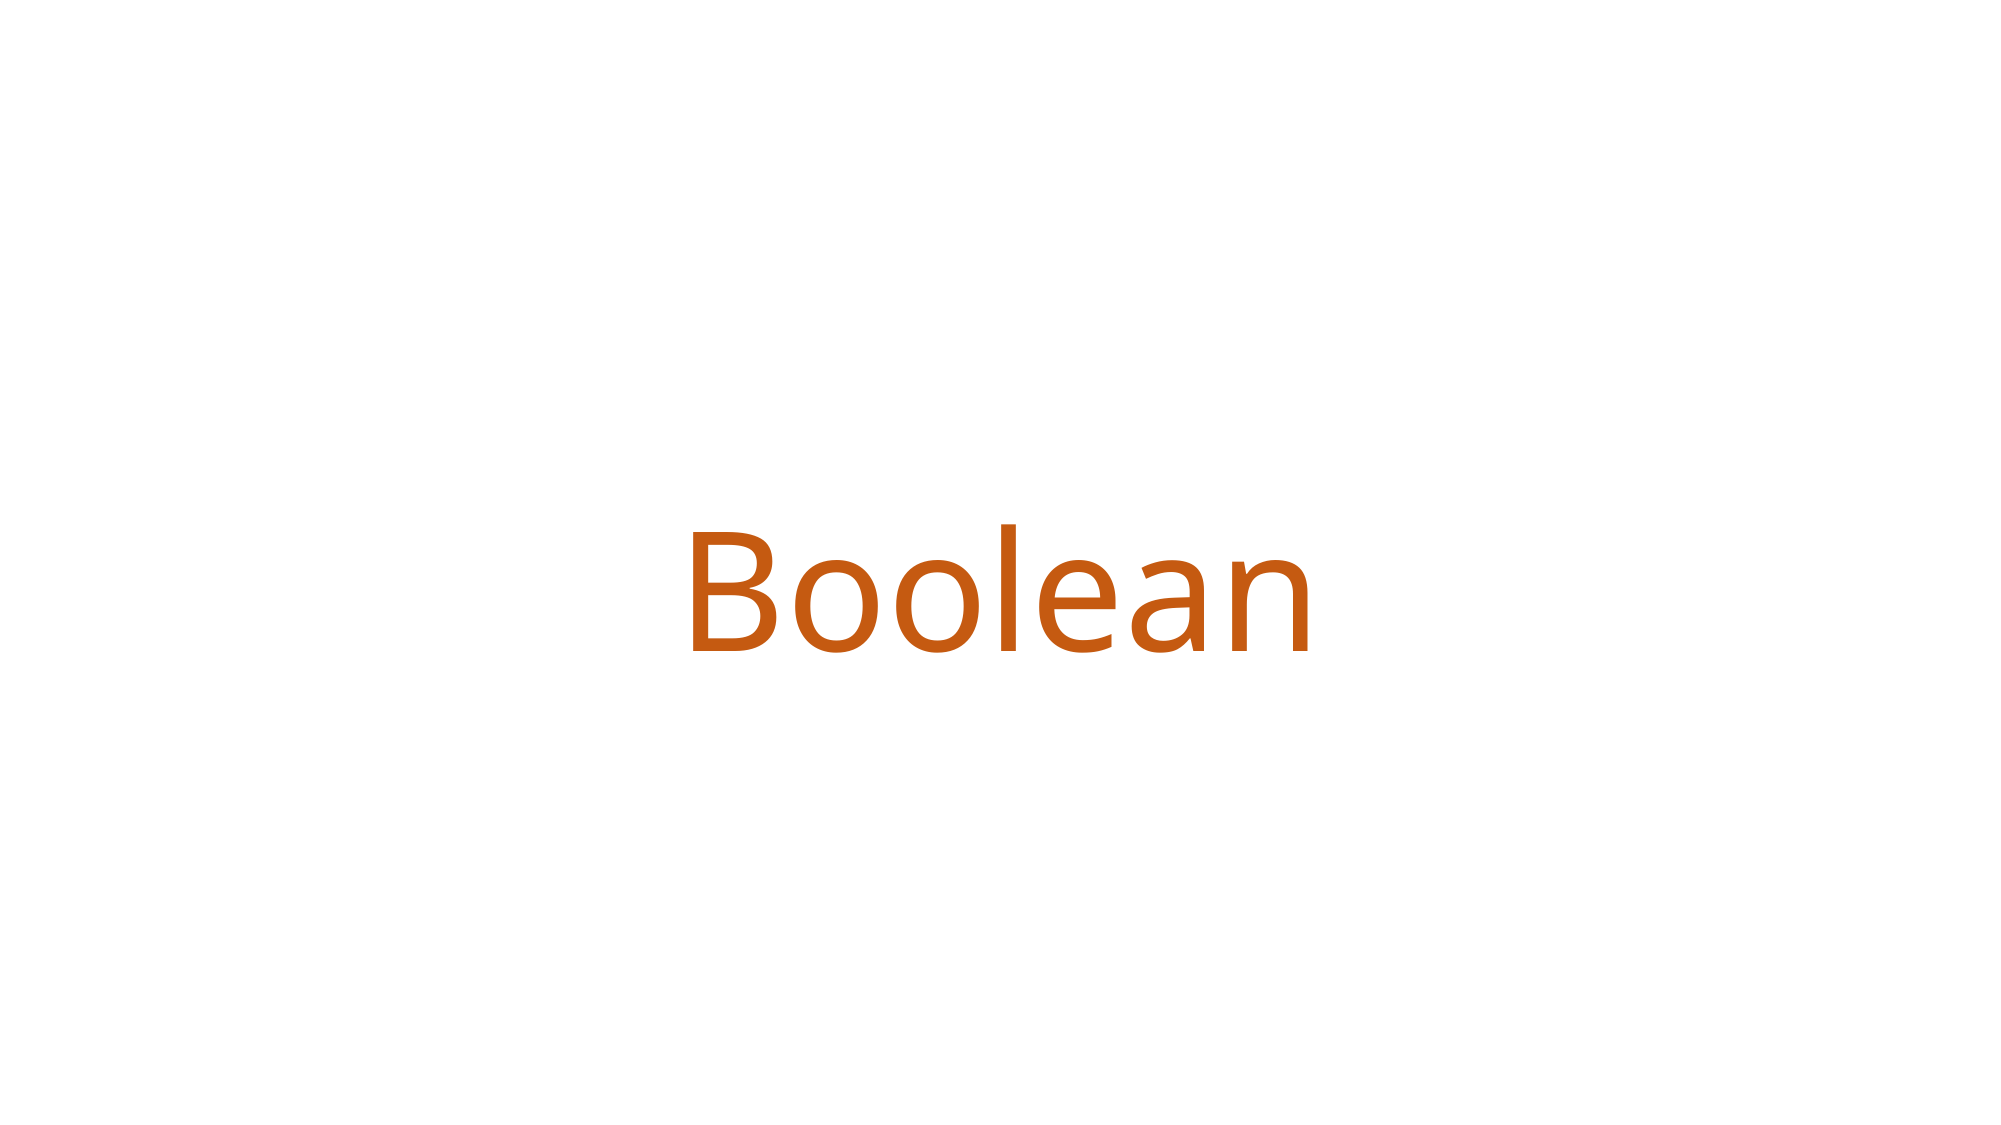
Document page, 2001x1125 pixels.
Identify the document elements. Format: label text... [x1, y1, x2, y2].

list Boolean [137, 299, 1863, 1014]
